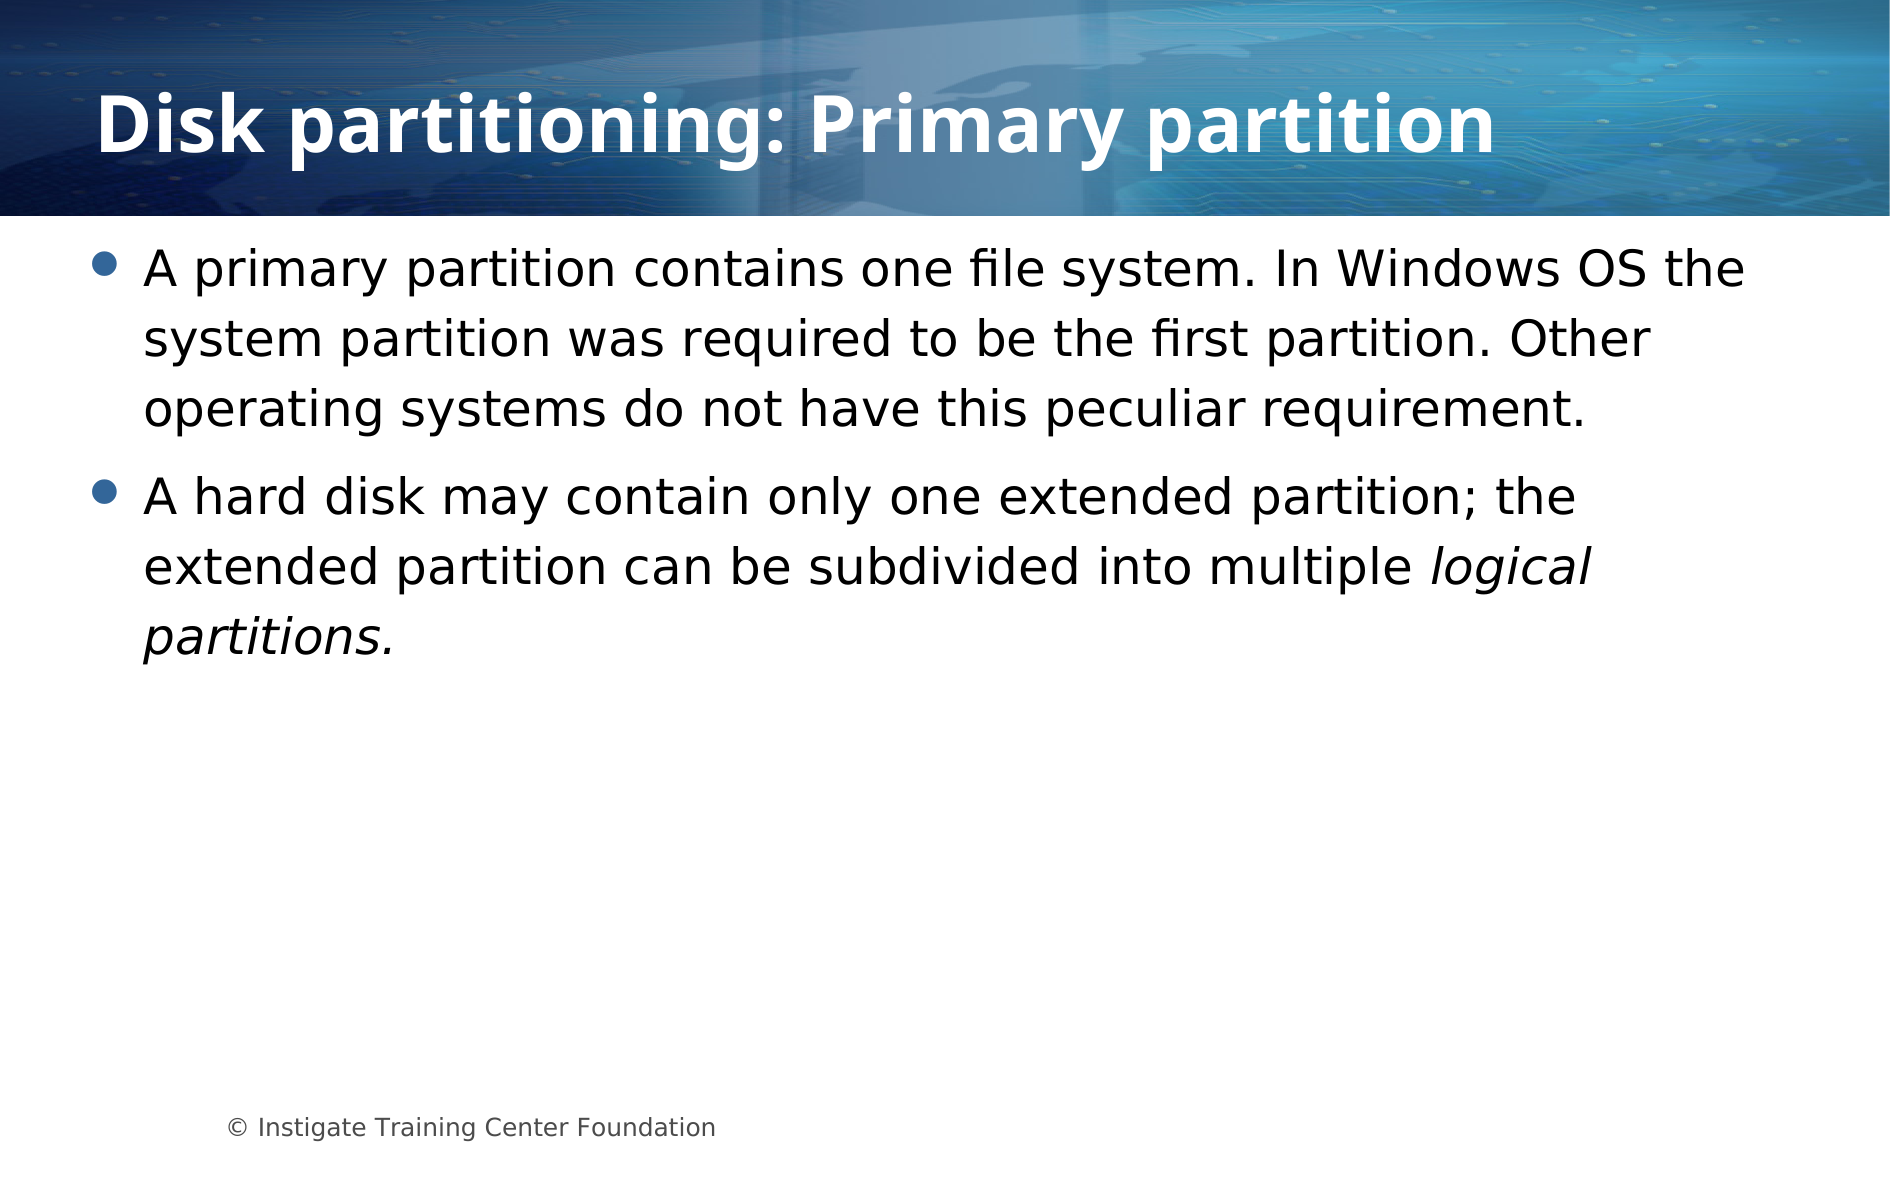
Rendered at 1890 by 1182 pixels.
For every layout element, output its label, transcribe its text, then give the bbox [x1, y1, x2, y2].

list A primary partition contains one file system. In Windows OS the system partition was required to be the first partition. Other operating systems do not have this peculiar requirement. A hard disk may contain only one extended partition; the extended partition can be subdivided into multiple logical partitions. [88, 228, 1788, 914]
picture [0, 0, 1890, 216]
title Disk partitioning: Primary partition [94, 47, 1793, 217]
